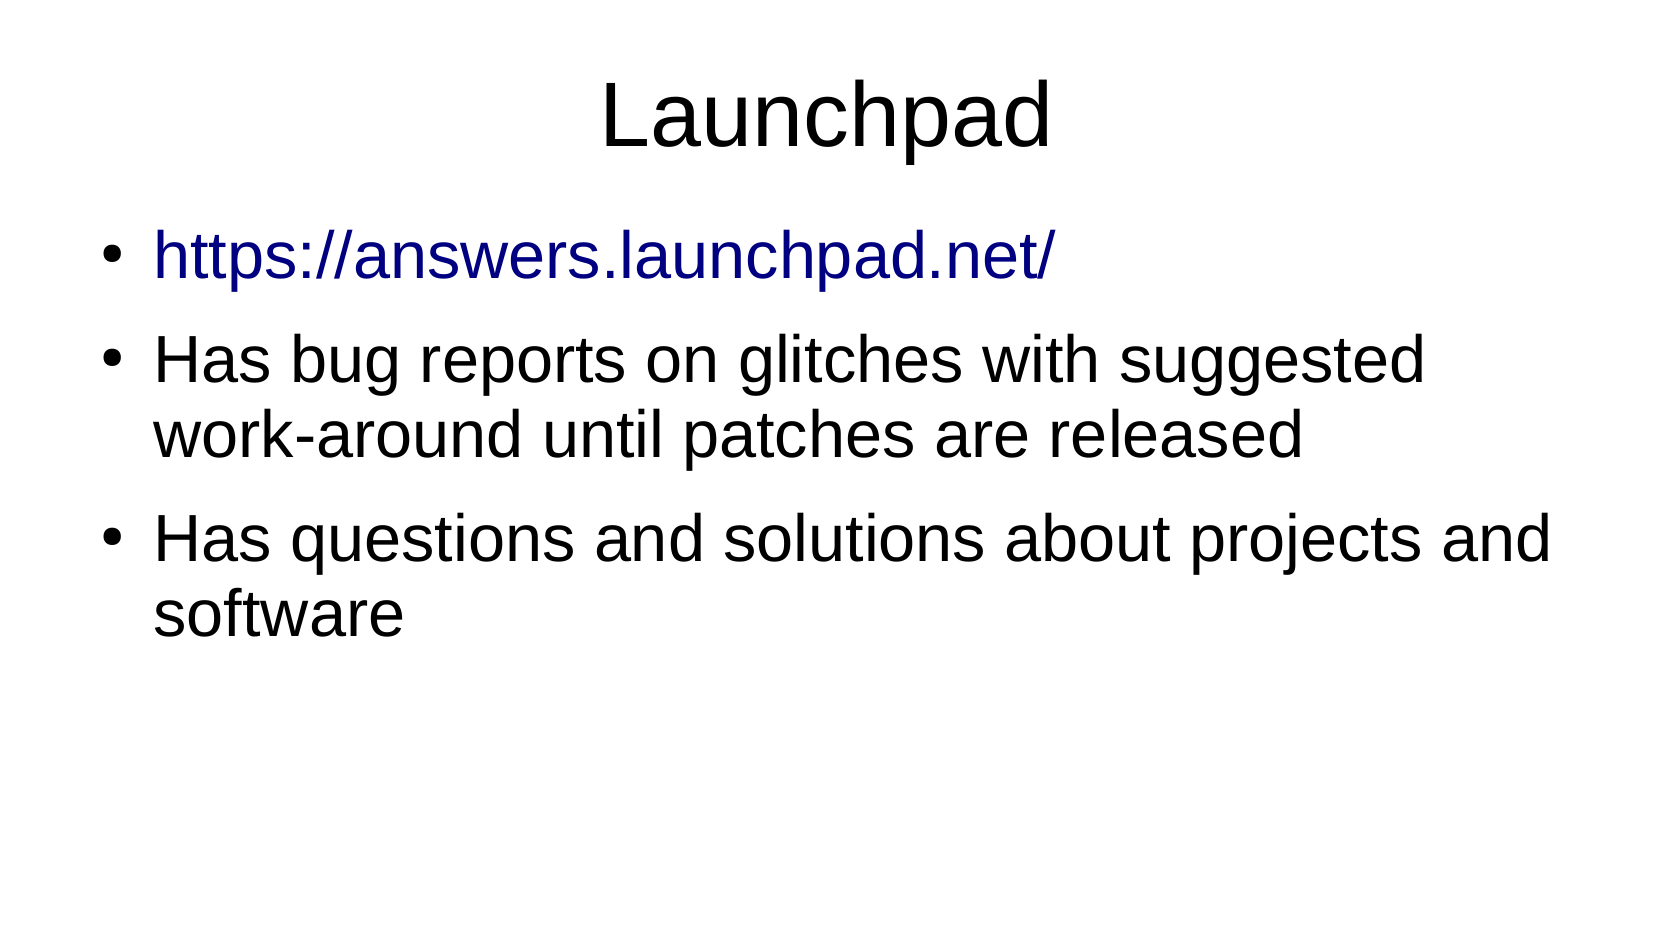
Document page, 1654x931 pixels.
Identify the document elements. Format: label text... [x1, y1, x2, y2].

list https://answers.launchpad.net/ Has bug reports on glitches with suggested work-around until patches are released Has questions and solutions about projects and software [82, 217, 1571, 758]
title Launchpad [82, 37, 1571, 193]
